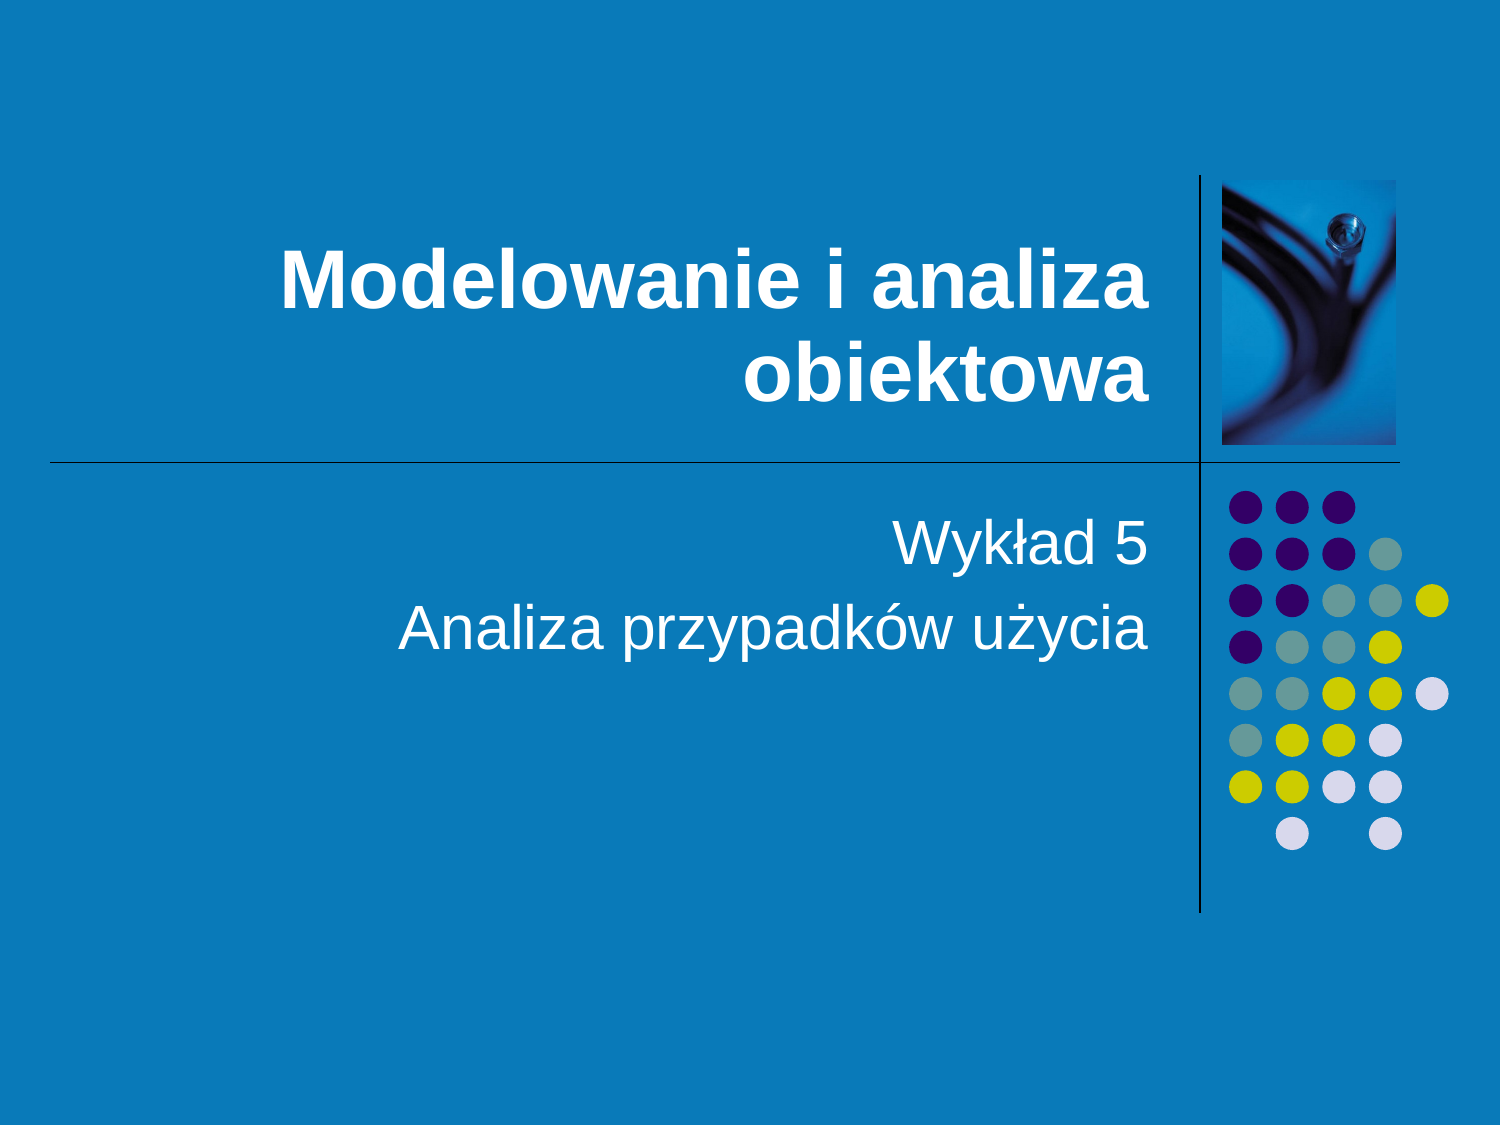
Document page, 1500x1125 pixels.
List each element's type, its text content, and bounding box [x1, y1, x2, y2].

picture [1384, 353, 1391, 360]
picture [1222, 180, 1396, 445]
title Modelowanie i analiza obiektowa [0, 76, 1165, 427]
text_box Wykład 5 Analiza przypadków użycia [139, 500, 1165, 888]
picture [1366, 366, 1375, 372]
